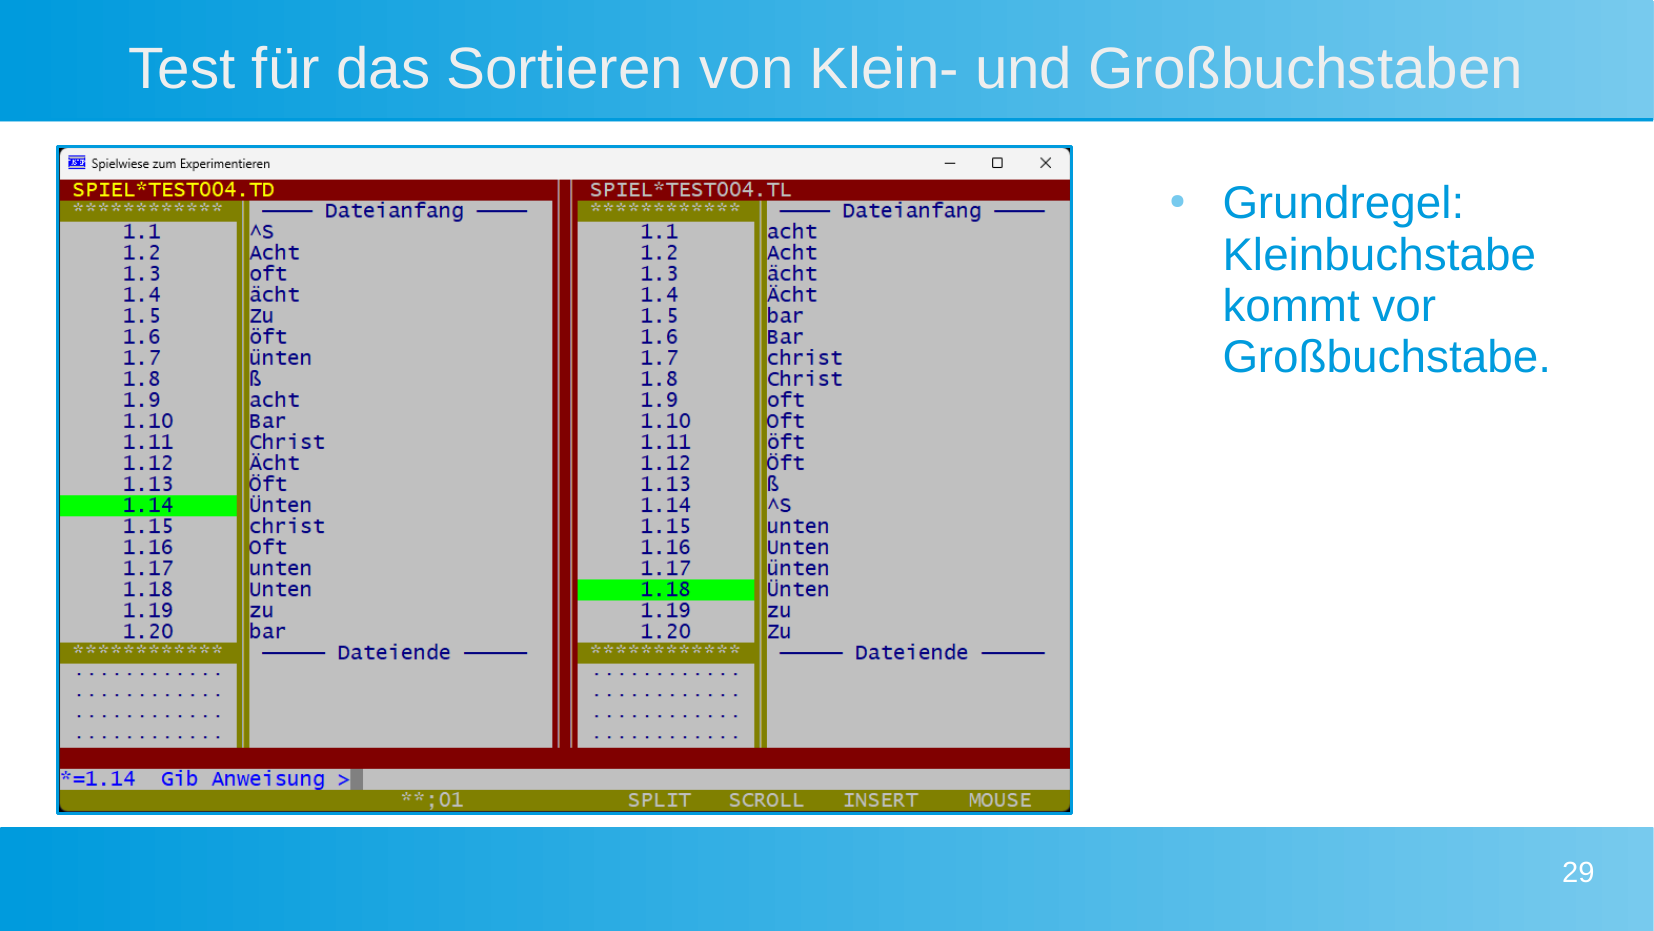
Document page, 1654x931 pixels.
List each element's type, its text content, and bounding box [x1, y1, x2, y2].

list Grundregel: Kleinbuchstabe kommt vor Großbuchstabe. [1151, 177, 1596, 768]
picture [60, 149, 1069, 811]
title Test für das Sortieren von Klein- und Großbuchstaben [59, 29, 1595, 108]
